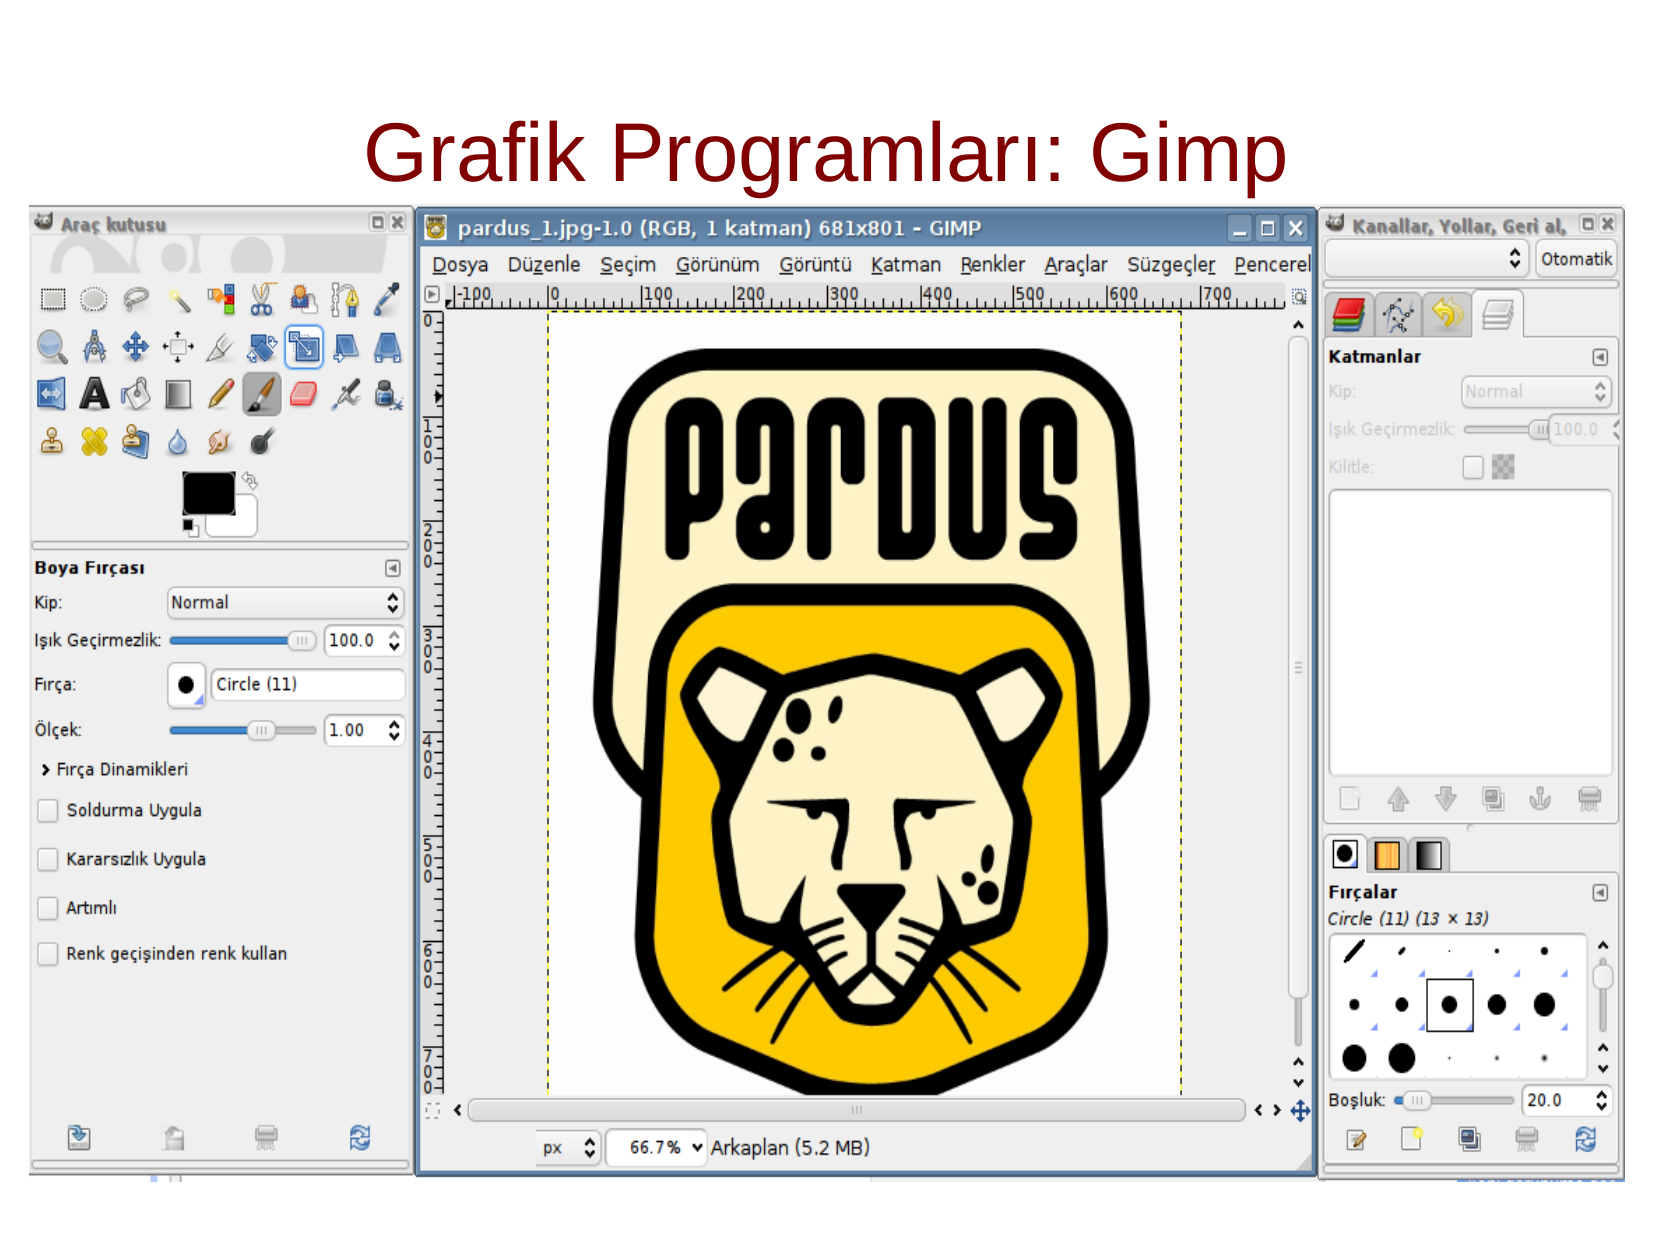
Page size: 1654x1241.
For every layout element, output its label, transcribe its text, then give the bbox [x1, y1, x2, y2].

picture [29, 204, 1625, 1182]
title Grafik Programları: Gimp [82, 49, 1571, 204]
